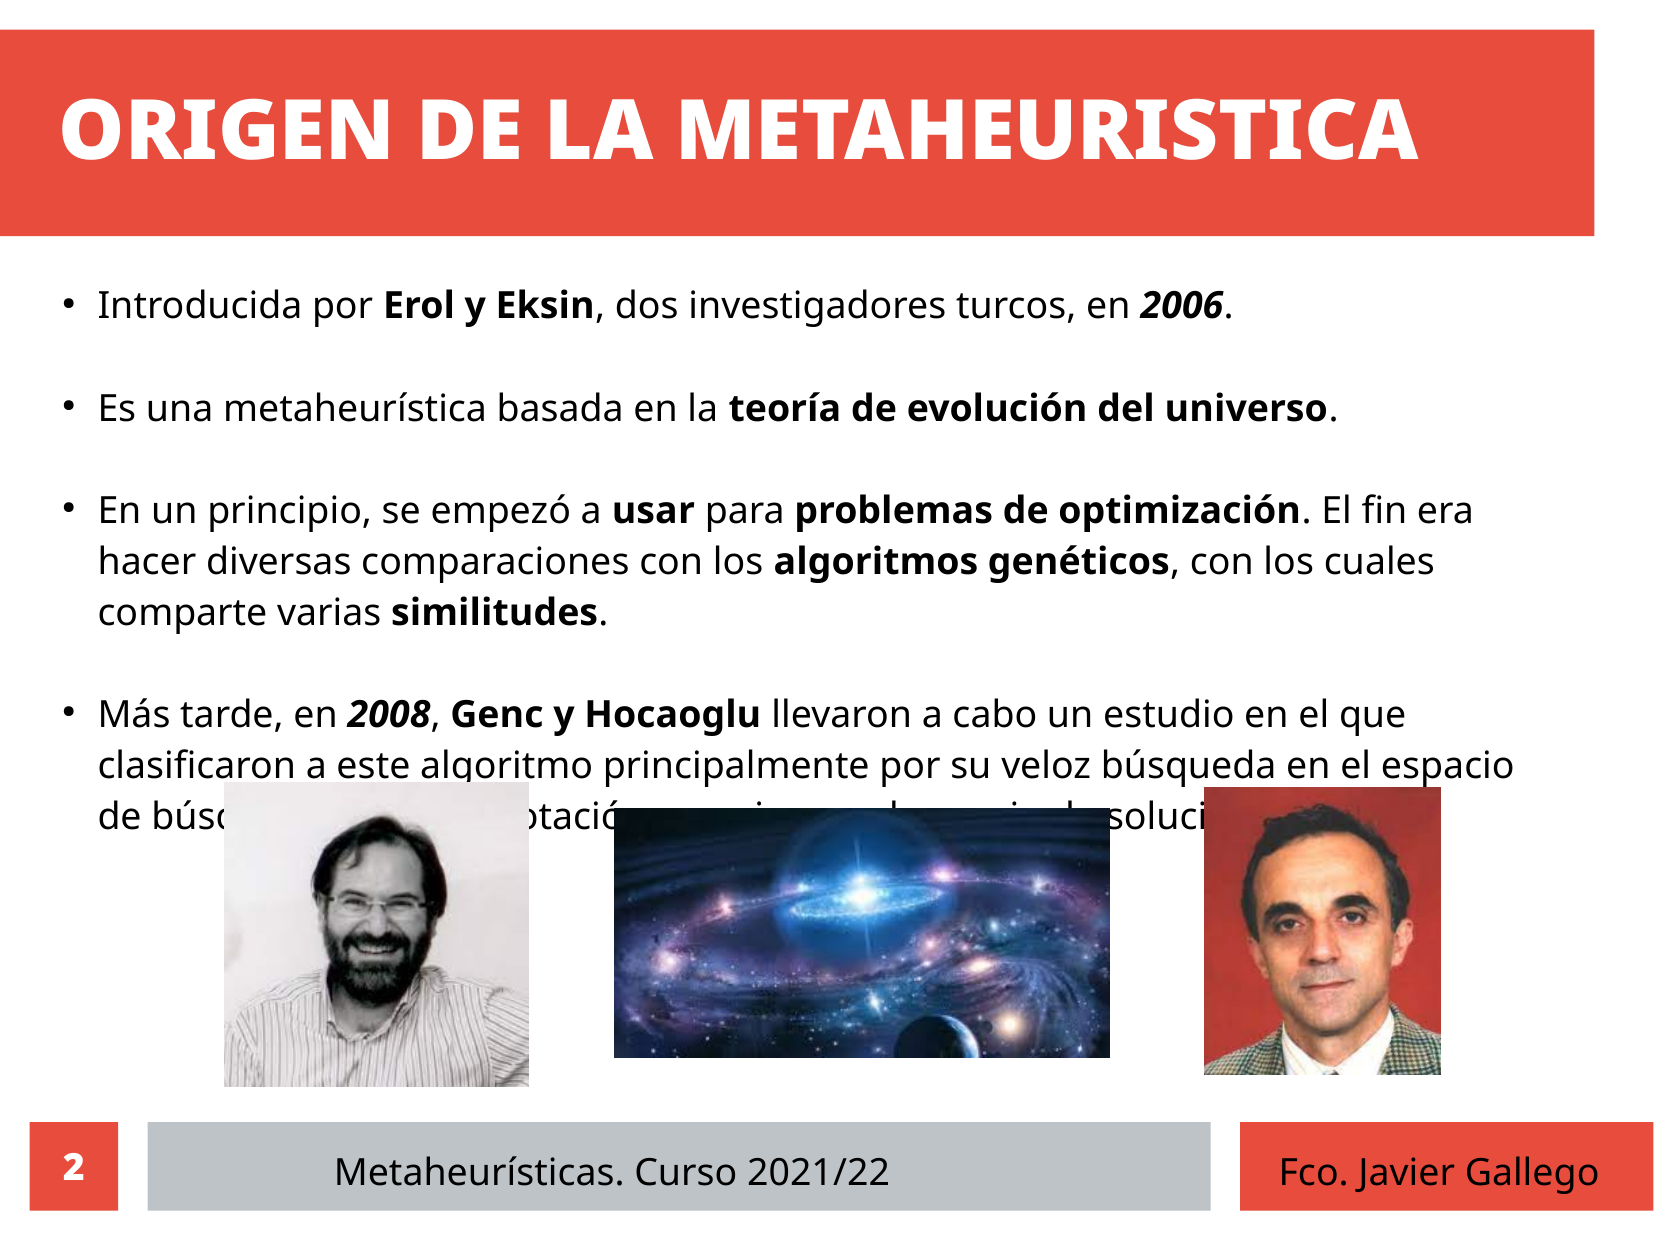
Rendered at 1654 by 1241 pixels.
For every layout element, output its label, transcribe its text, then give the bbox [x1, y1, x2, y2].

picture [1204, 787, 1441, 1075]
text_box Introducida por Erol y Eksin, dos investigadores turcos, en 2006. Es una metaheurística basada en la teoría de evolución del universo. En un principio, se empezó a usar para problemas de optimización. El fin era hacer diversas comparaciones con los algoritmos genéticos, con los cuales comparte varias similitudes. Más tarde, en 2008, Genc y Hocaoglu llevaron a cabo un estudio en el que clasificaron a este algoritmo principalmente por su veloz búsqueda en el espacio de búsqueda y una explotación agresiva en el espacio de soluciones. [47, 271, 1583, 809]
picture [614, 808, 1110, 1058]
picture [224, 782, 529, 1087]
text_box Metaheurísticas. Curso 2021/22 [318, 1138, 1347, 1197]
text_box Fco. Javier Gallego [1347, 1138, 1642, 1197]
title ORIGEN DE LA METAHEURISTICA [59, 70, 1595, 184]
